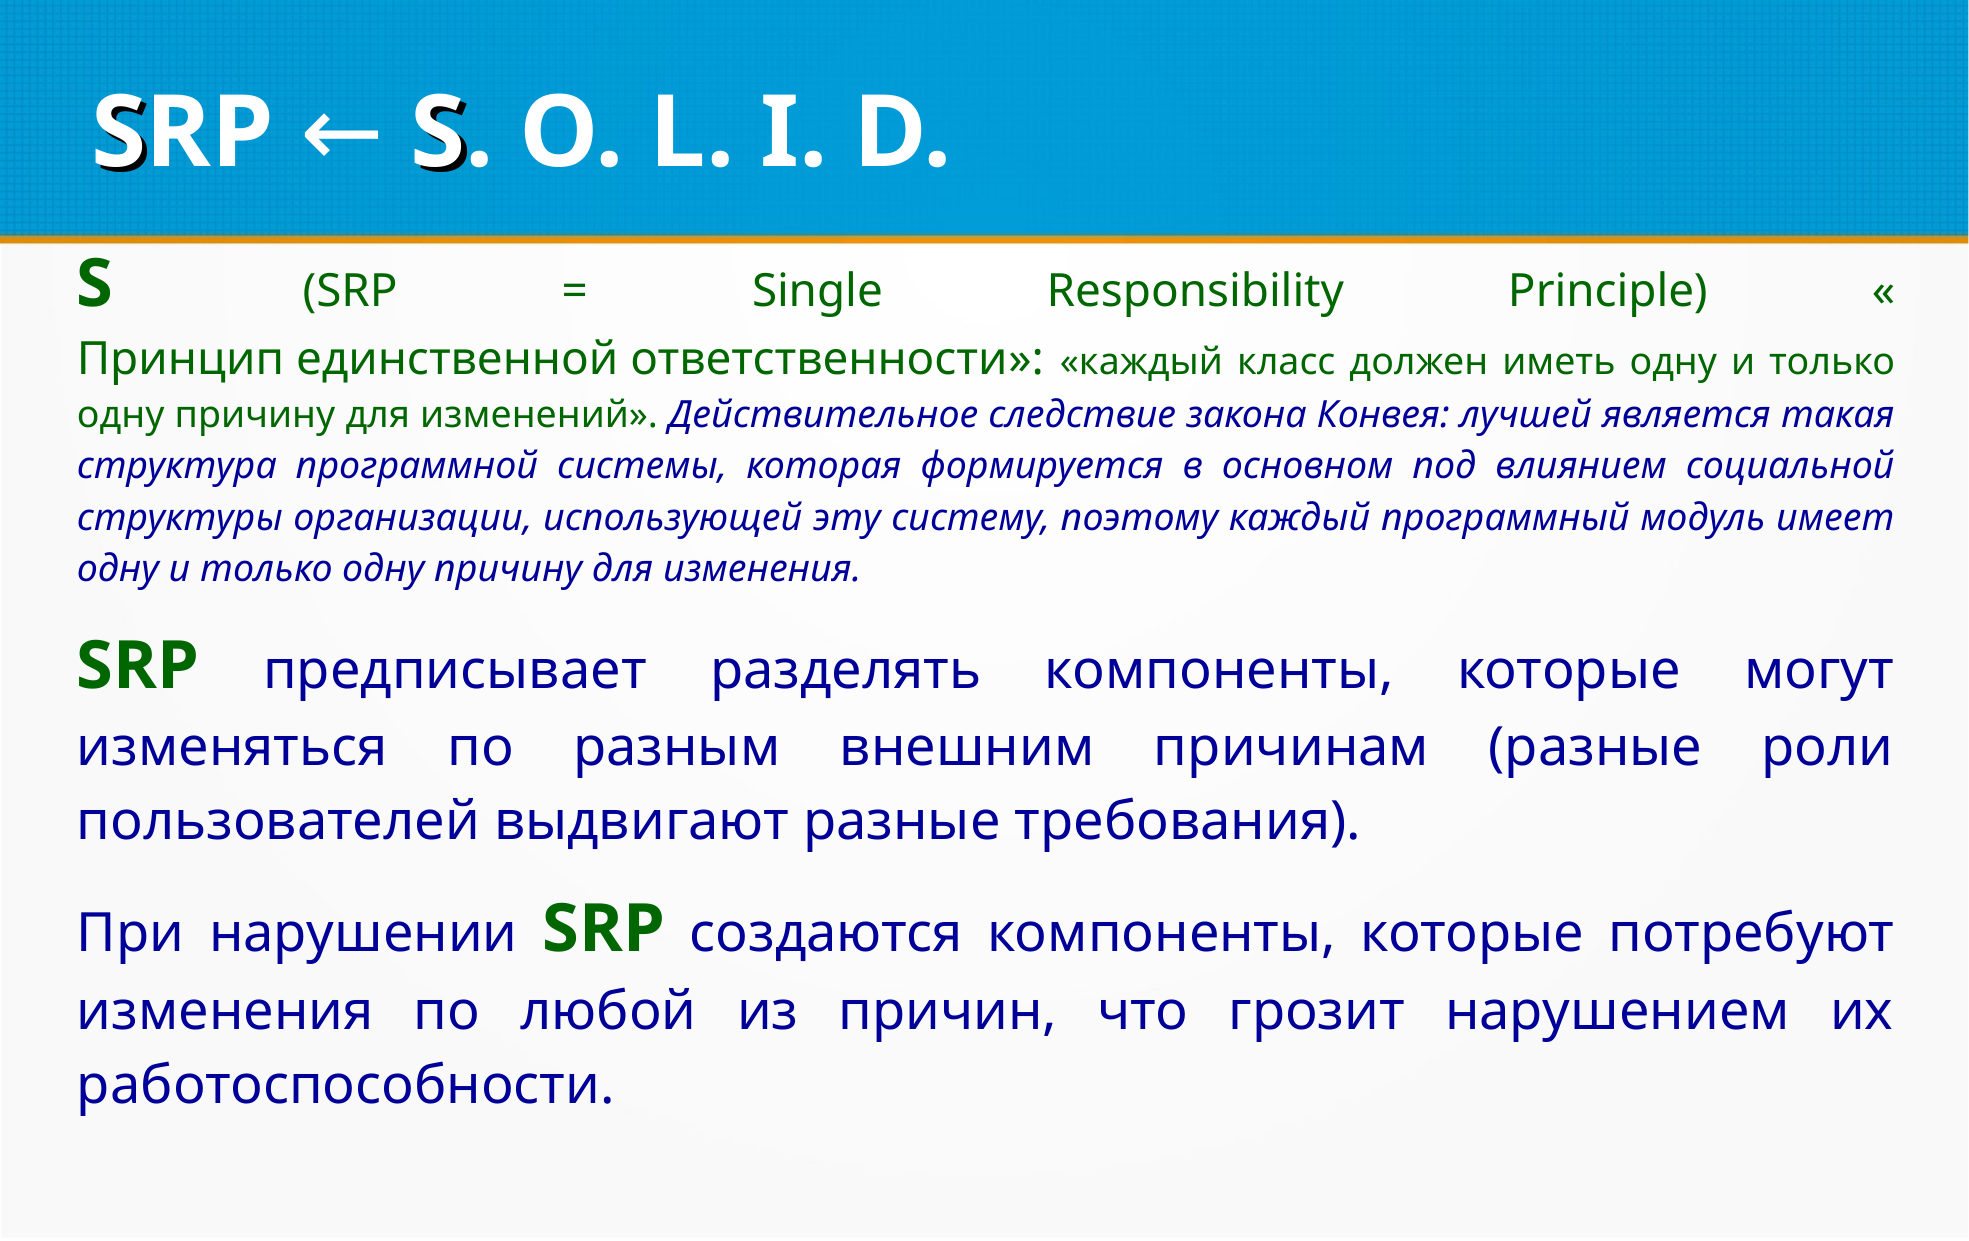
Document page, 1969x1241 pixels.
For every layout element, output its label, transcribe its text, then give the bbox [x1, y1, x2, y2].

picture [0, 233, 1969, 1241]
text_box S (SRP = Single Responsibility Principle) «Принцип единственной ответственности»: «каждый класс должен иметь одну и только одну причину для изменений». Действительное следствие закона Конвея: лучшей является такая структура программной системы, которая формируется в основном под влиянием социальной структуры организации, использующей эту систему, поэтому каждый программный модуль имеет одну и только одну причину для изменения. SRP предписывает разделять компоненты, которые могут изменяться по разным внешним причинам (разные роли пользователей выдвигают разные требования). При нарушении SRP создаются компоненты, которые потребуют изменения по любой из причин, что грозит нарушением их работоспособности. [70, 273, 1902, 1180]
text_box SRP ← S. O. L. I. D. [59, 55, 1902, 200]
